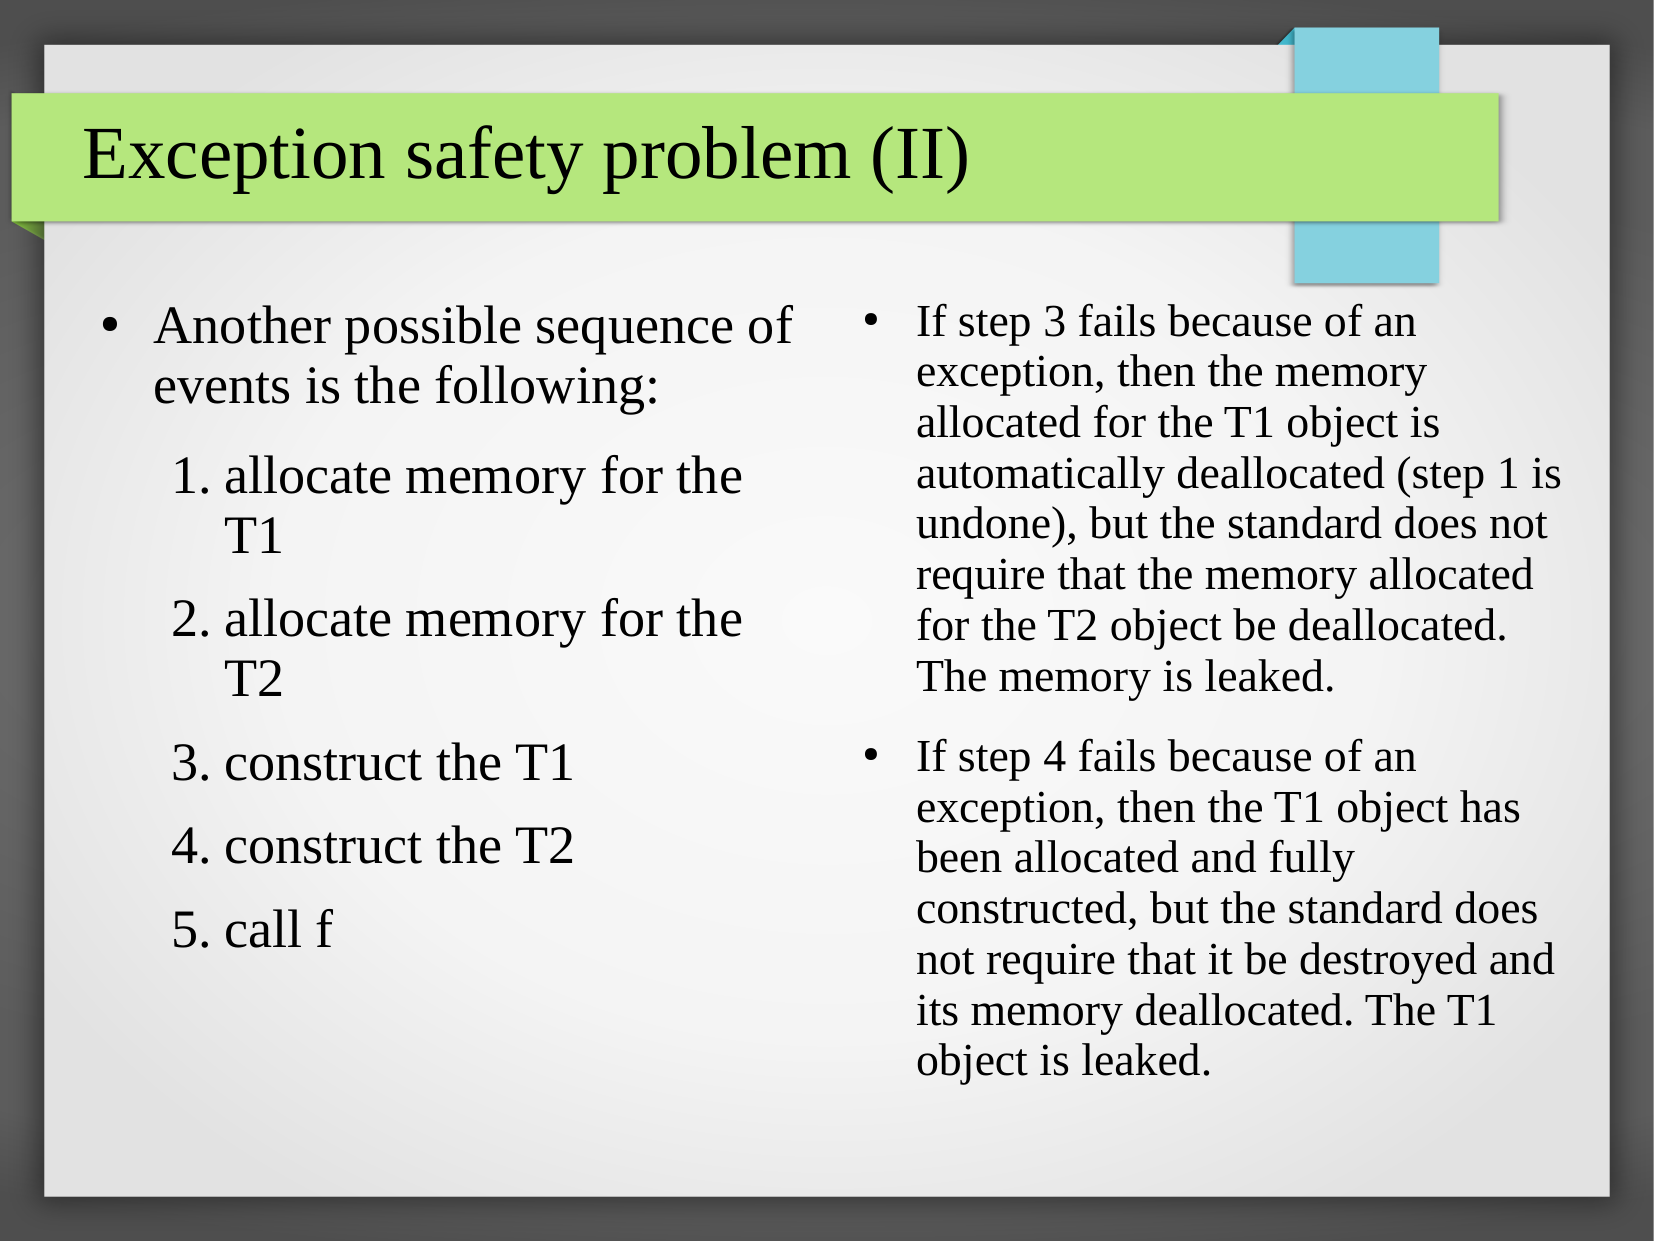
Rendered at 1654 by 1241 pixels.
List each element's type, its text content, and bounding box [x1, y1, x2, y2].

list If step 3 fails because of an exception, then the memory allocated for the T1 object is automatically deallocated (step 1 is undone), but the standard does not require that the memory allocated for the T2 object be deallocated. The memory is leaked. If step 4 fails because of an exception, then the T1 object has been allocated and fully constructed, but the standard does not require that it be destroyed and its memory deallocated. The T1 object is leaked. [845, 295, 1572, 1015]
title Exception safety problem (II) [82, 94, 1264, 213]
list Another possible sequence of events is the following: allocate memory for the T1 allocate memory for the T2 construct the T1 construct the T2 call f [82, 295, 809, 1015]
picture [0, 0, 1654, 1241]
